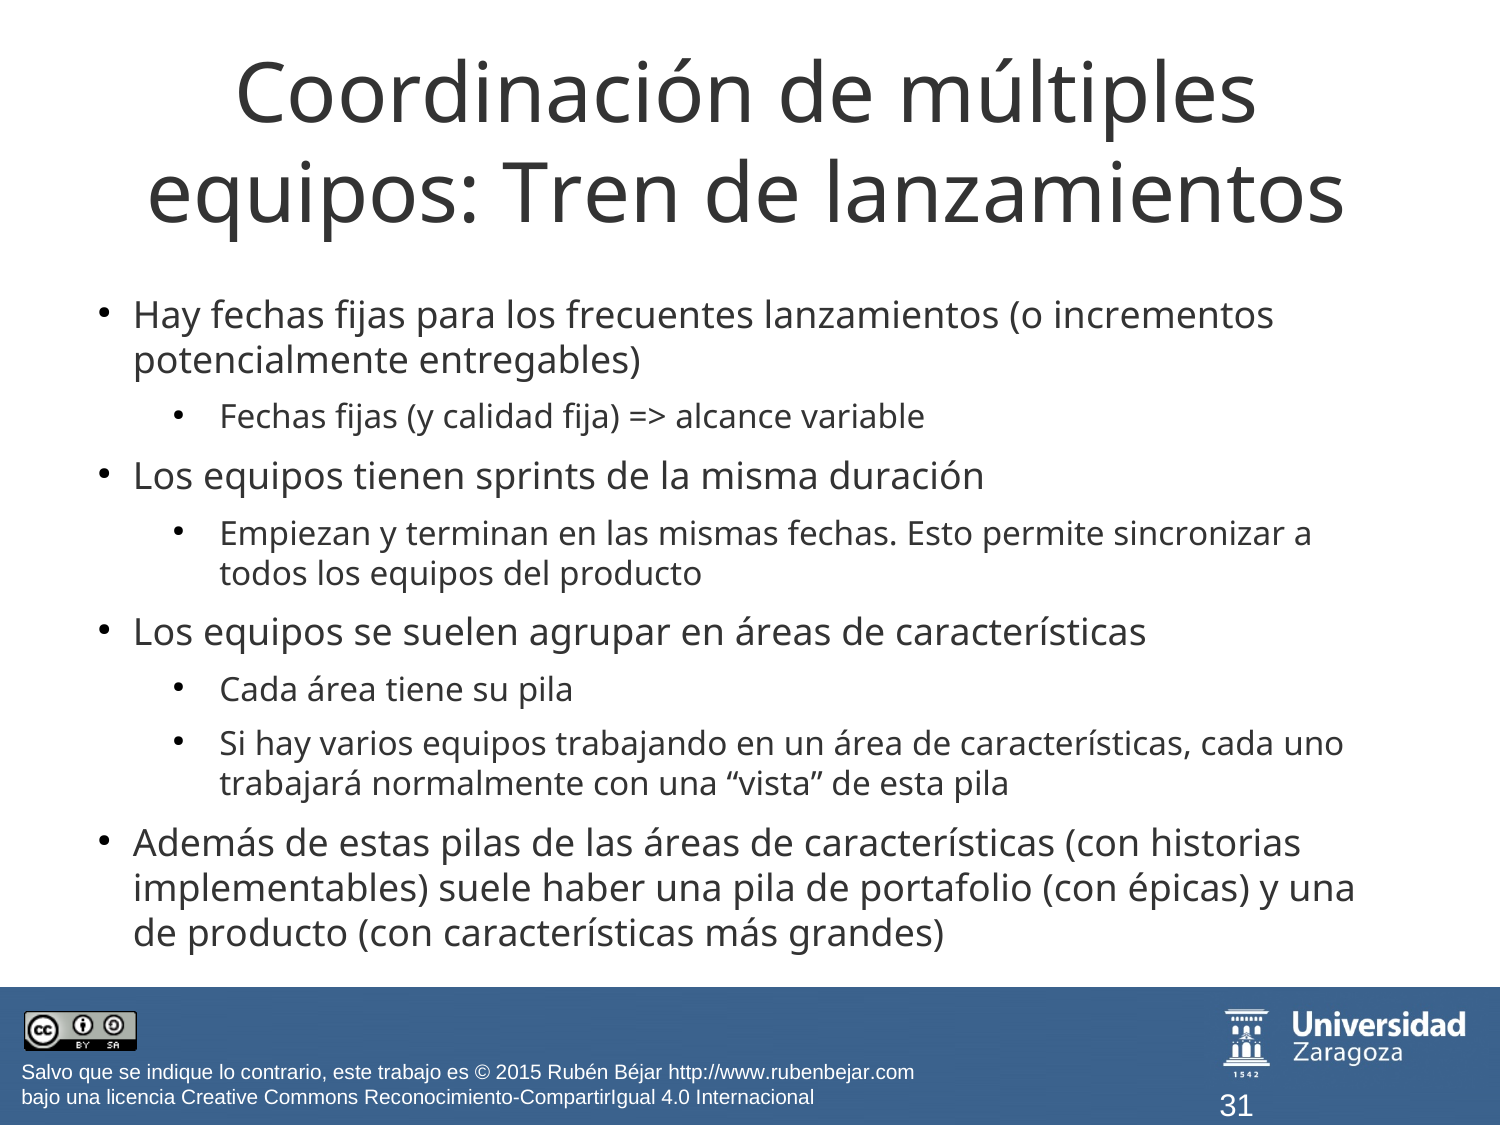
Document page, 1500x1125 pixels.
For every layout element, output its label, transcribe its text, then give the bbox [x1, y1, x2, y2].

list Hay fechas fijas para los frecuentes lanzamientos (o incrementos potencialmente entregables) Fechas fijas (y calidad fija) => alcance variable Los equipos tienen sprints de la misma duración Empiezan y terminan en las mismas fechas. Esto permite sincronizar a todos los equipos del producto Los equipos se suelen agrupar en áreas de características Cada área tiene su pila Si hay varios equipos trabajando en un área de características, cada uno trabajará normalmente con una “vista” de esta pila Además de estas pilas de las áreas de características (con historias implementables) suele haber una pila de portafolio (con épicas) y una de producto (con características más grandes) [82, 283, 1418, 957]
picture [0, 987, 1500, 1125]
title Coordinación de múltiples equipos: Tren de lanzamientos [74, 20, 1420, 257]
